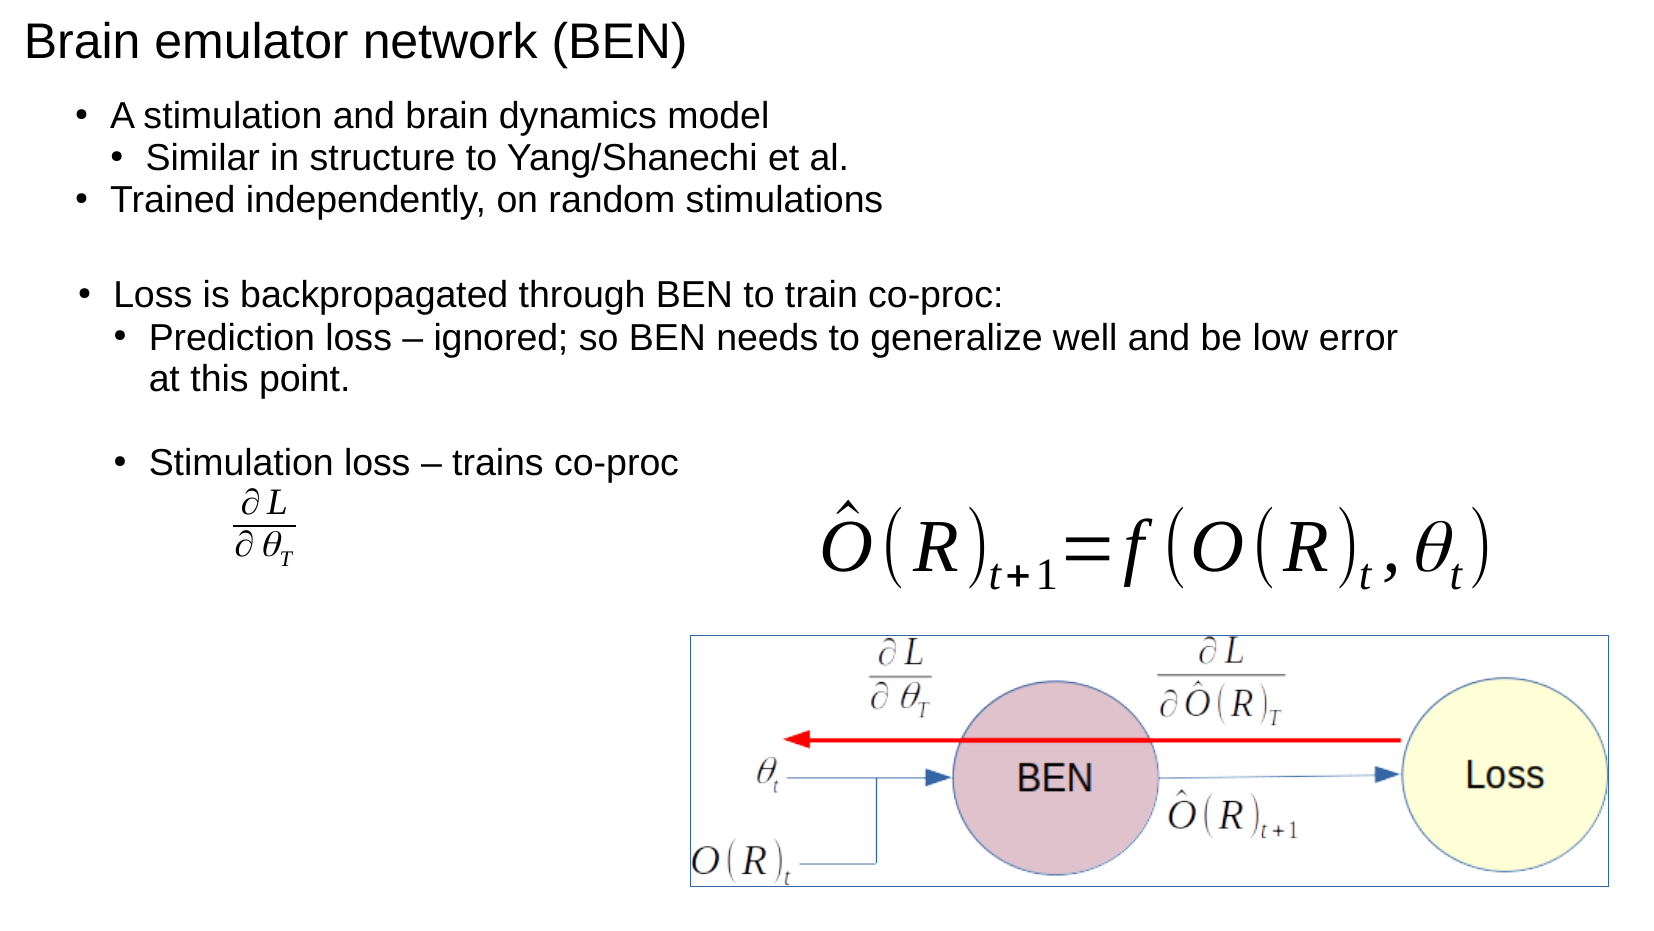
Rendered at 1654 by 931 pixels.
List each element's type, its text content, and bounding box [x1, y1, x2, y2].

text_box Loss is backpropagated through BEN to train co-proc: Prediction loss – ignored; so BEN needs to generalize well and be low error at this point. Stimulation loss – trains co-proc [63, 266, 1431, 534]
text_box Brain emulator network (BEN) [9, 6, 703, 77]
text_box A stimulation and brain dynamics model Similar in structure to Yang/Shanechi et al. Trained independently, on random stimulations [60, 87, 899, 229]
chart [813, 496, 1500, 600]
picture [690, 635, 1609, 887]
chart [225, 481, 304, 571]
